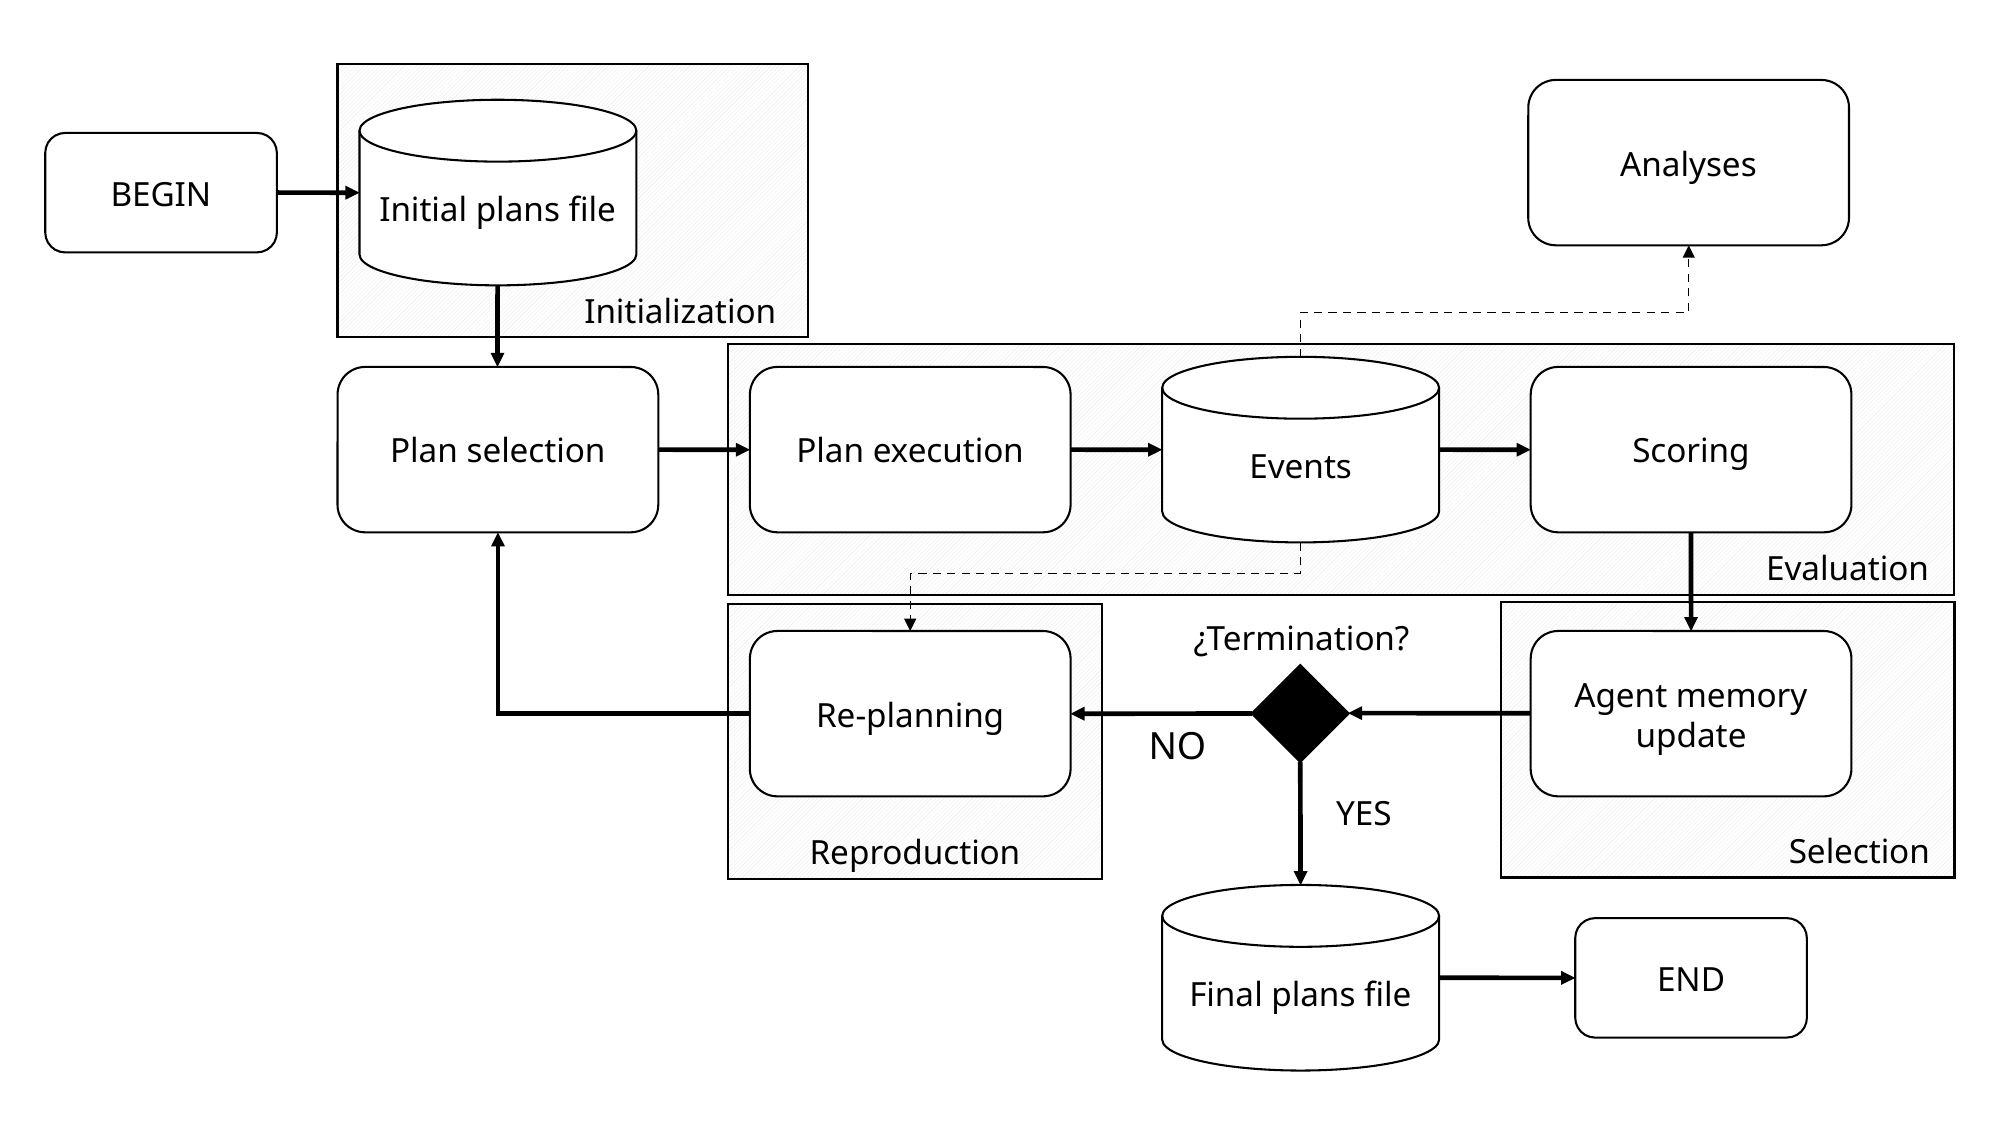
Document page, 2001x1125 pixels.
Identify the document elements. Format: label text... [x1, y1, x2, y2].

text_box Reproduction [727, 603, 1103, 713]
text_box Selection [1501, 602, 1690, 710]
text_box Plan selection [337, 366, 659, 533]
text_box [1252, 665, 1349, 761]
text_box Initial plans file [359, 99, 637, 286]
text_box BEGIN [45, 132, 277, 253]
text_box Agent memory update [1530, 630, 1852, 797]
text_box Re-planning [749, 630, 1071, 797]
text_box Analyses [1528, 79, 1850, 246]
text_box Plan execution [749, 366, 1071, 533]
text_box Initialization [337, 194, 495, 338]
text_box Evaluation [727, 451, 1688, 595]
text_box ¿Termination? [1179, 609, 1425, 665]
text_box Evaluation [727, 344, 1955, 595]
text_box NO [1133, 714, 1221, 775]
text_box Final plans file [1162, 884, 1440, 1071]
text_box Initialization [337, 64, 808, 338]
text_box YES [1321, 785, 1407, 840]
text_box Selection [1501, 602, 1955, 878]
text_box END [1575, 918, 1807, 1038]
text_box Events [1162, 356, 1440, 543]
text_box Reproduction [727, 715, 1103, 880]
text_box Scoring [1530, 366, 1852, 533]
